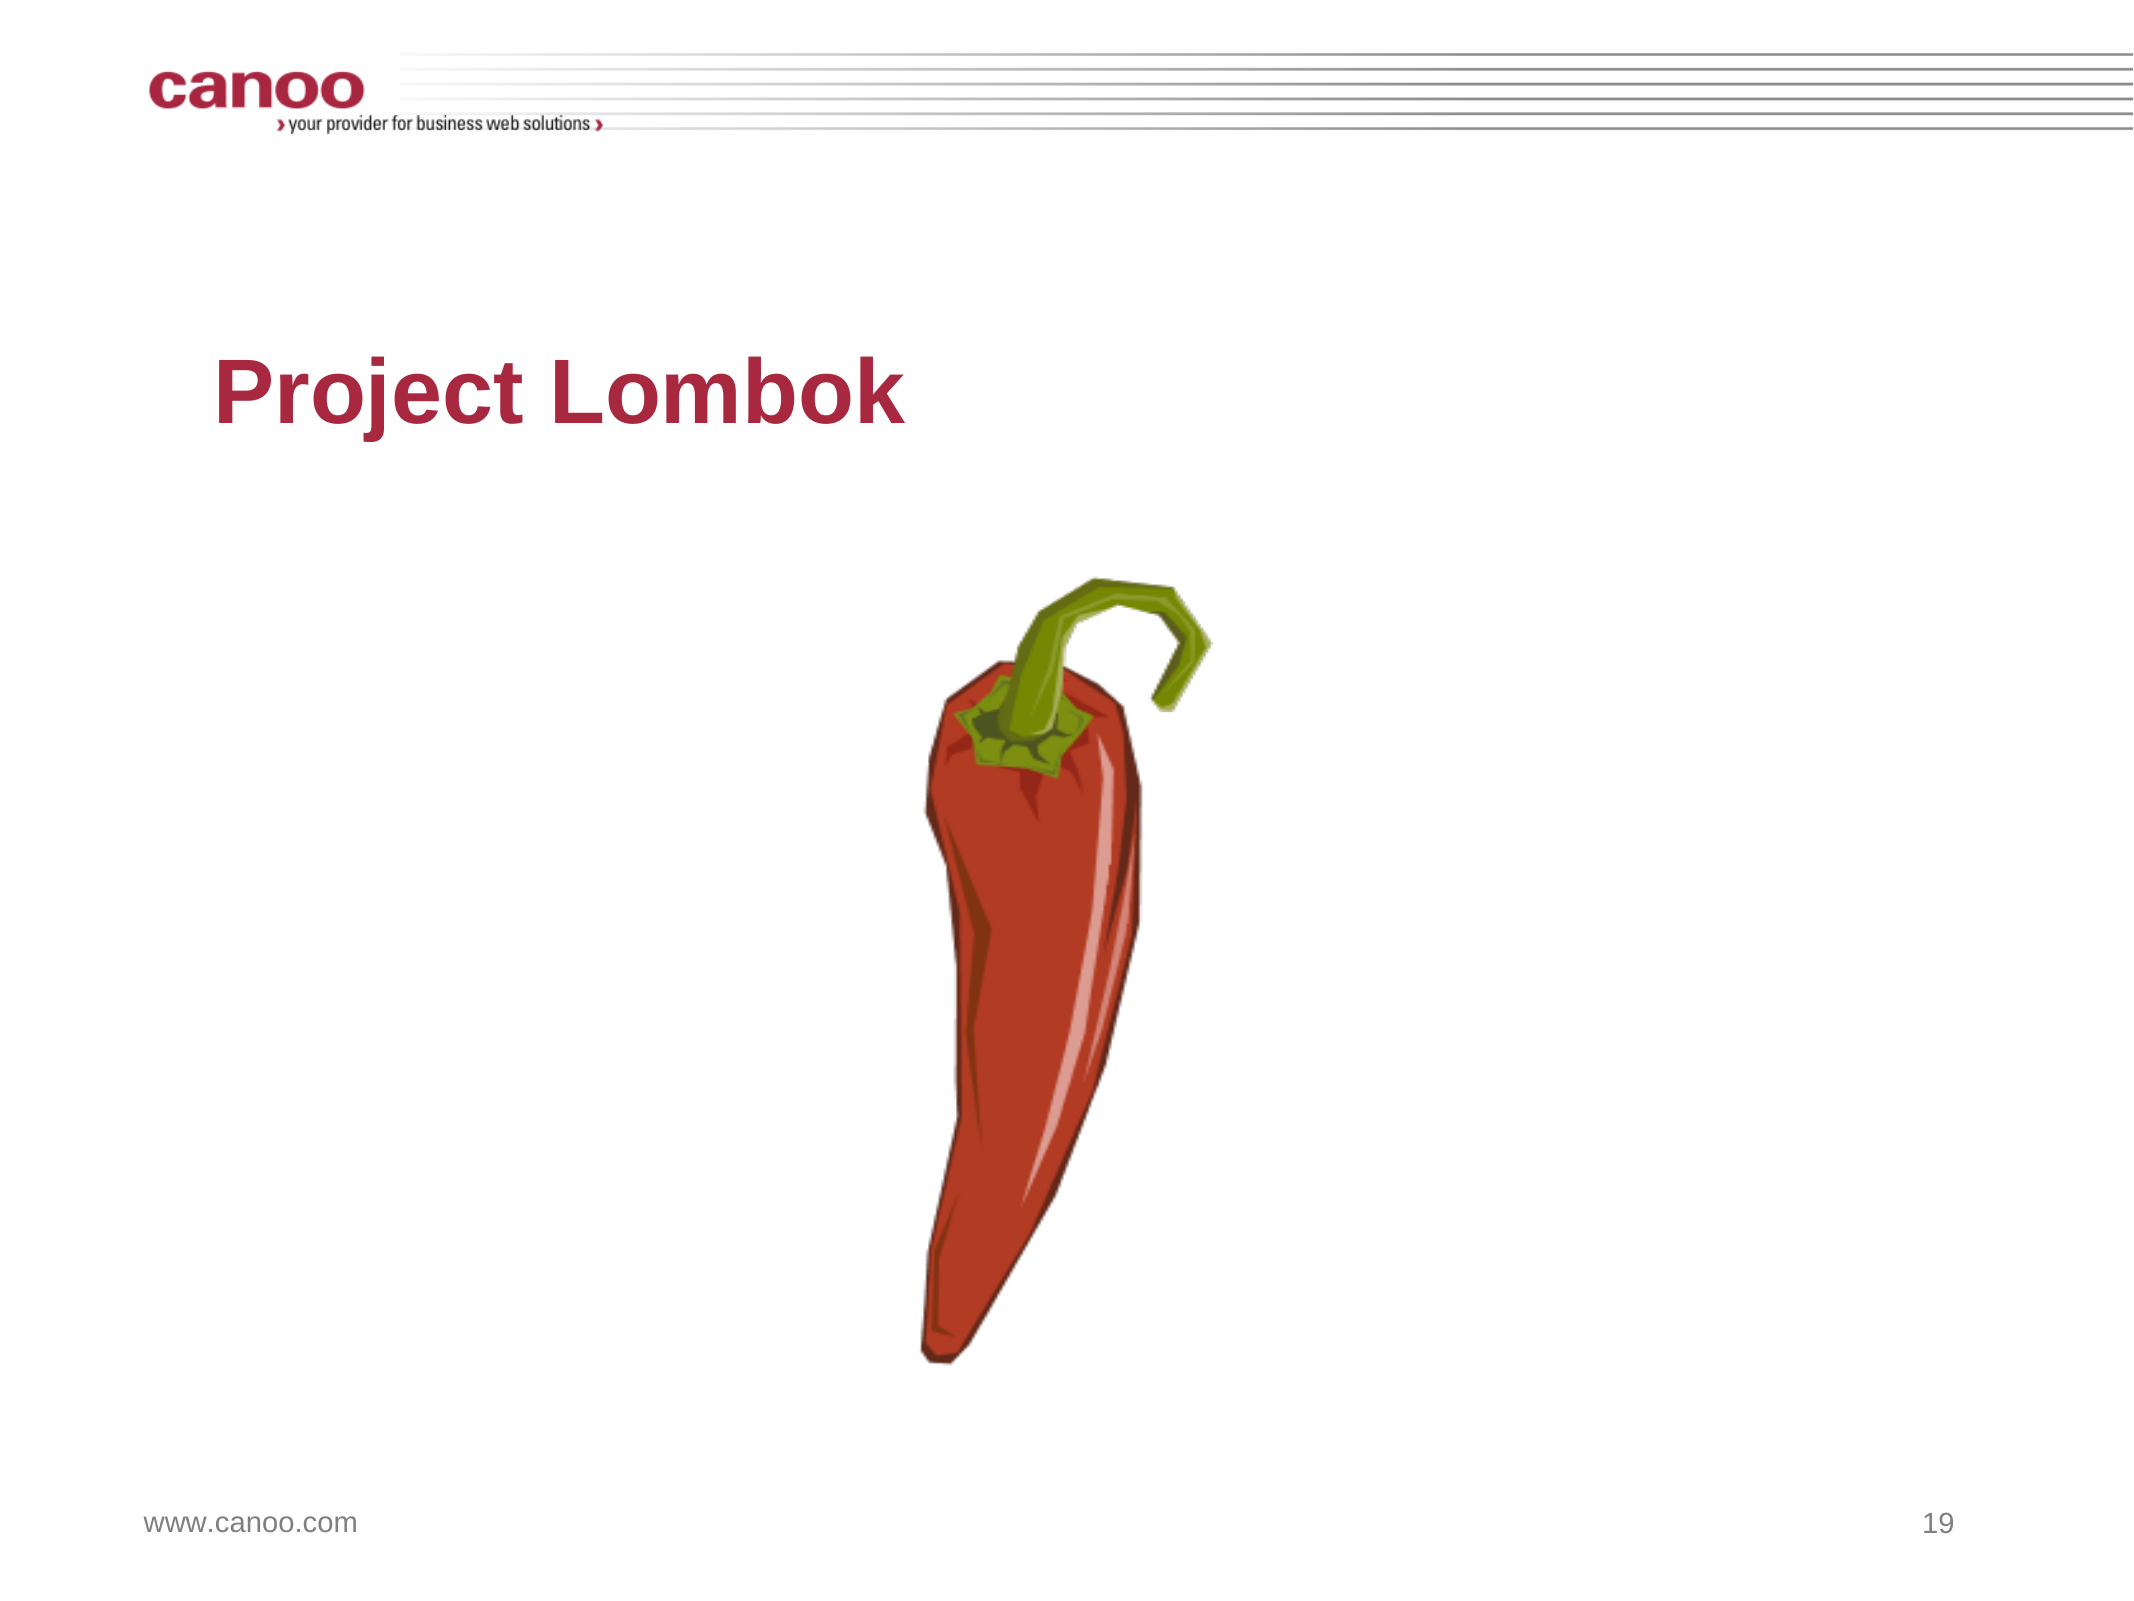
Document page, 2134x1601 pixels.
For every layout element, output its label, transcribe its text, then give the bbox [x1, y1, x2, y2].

picture [884, 559, 1249, 1384]
title Project Lombok [204, 220, 2020, 451]
picture [0, 21, 2134, 188]
text_box <number> [1912, 1496, 1964, 1547]
